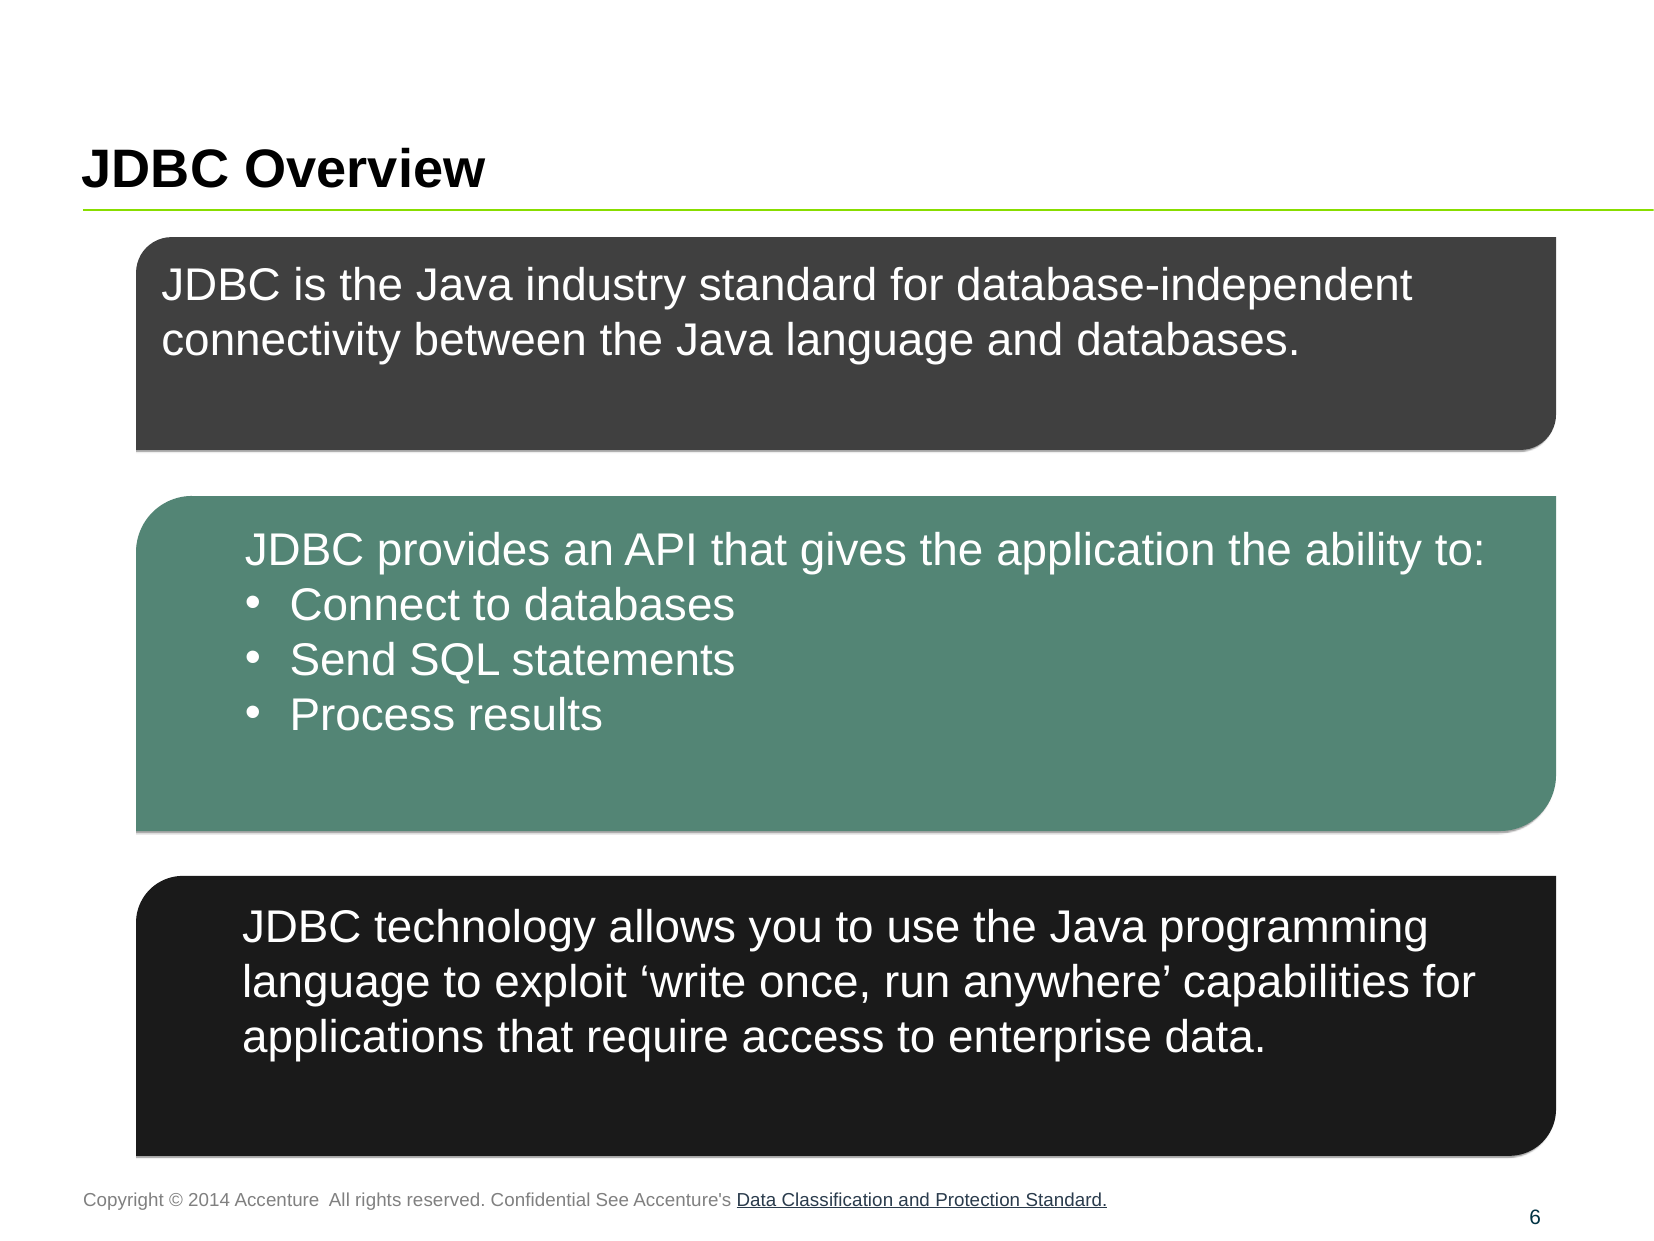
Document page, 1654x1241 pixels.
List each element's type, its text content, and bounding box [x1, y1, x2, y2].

list [84, 255, 1573, 1166]
text_box JDBC technology allows you to use the Java programming language to exploit ‘write once, run anywhere’ capabilities for applications that require access to enterprise data. [136, 875, 1557, 1156]
title JDBC Overview [81, 56, 1654, 199]
text_box 6 [1529, 1182, 1645, 1229]
text_box JDBC provides an API that gives the application the ability to: Connect to databases Send SQL statements Process results [136, 495, 1557, 832]
text_box JDBC is the Java industry standard for database-independent connectivity between the Java language and databases. [136, 237, 1557, 450]
